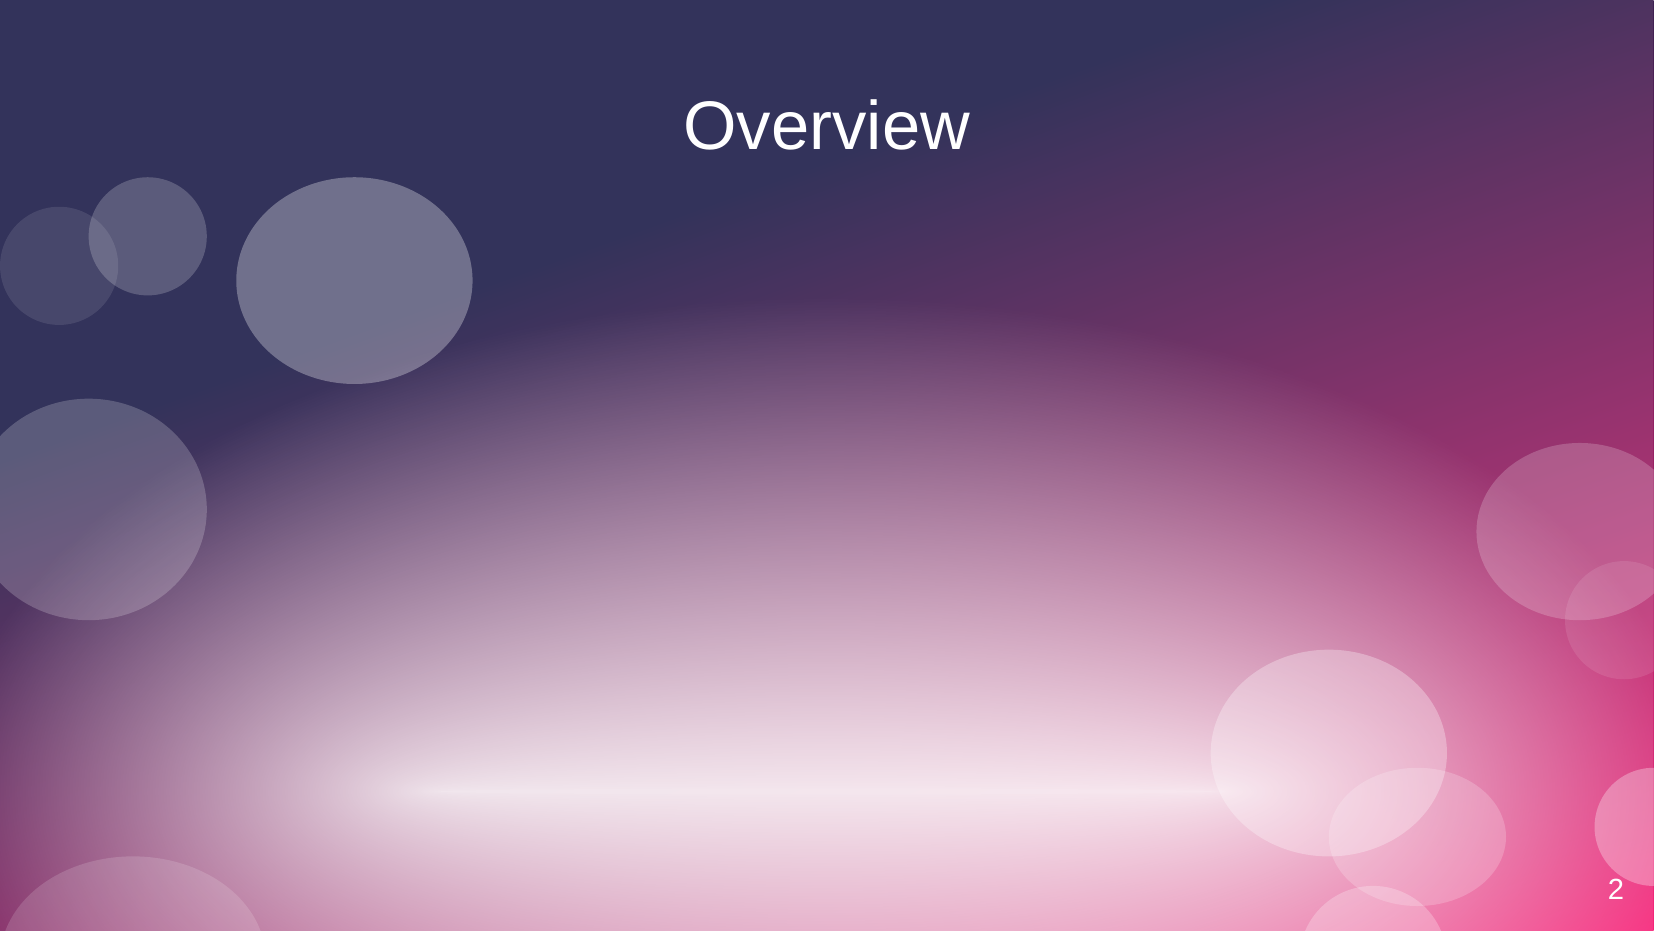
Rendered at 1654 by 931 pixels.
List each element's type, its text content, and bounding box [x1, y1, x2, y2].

title Overview [88, 44, 1565, 207]
